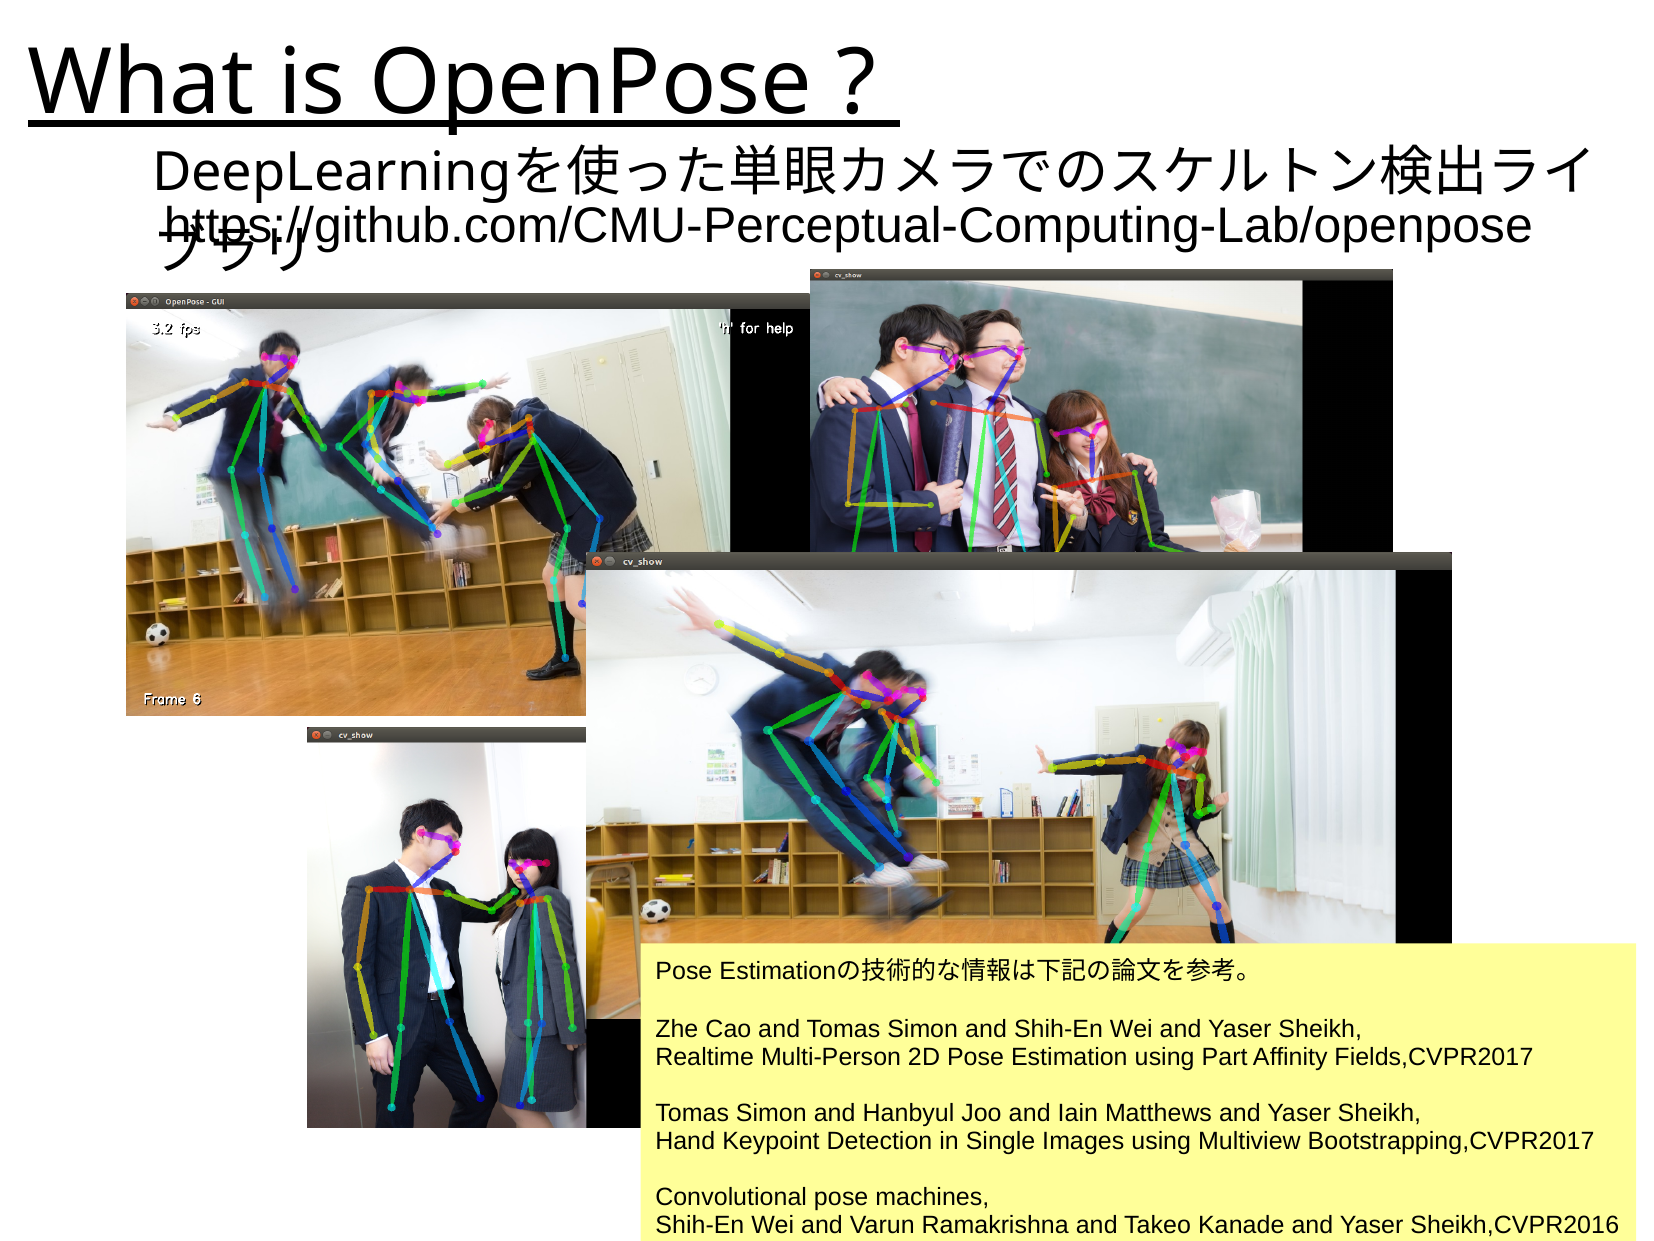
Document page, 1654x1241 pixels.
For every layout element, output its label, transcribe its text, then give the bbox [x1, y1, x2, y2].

text_box https://github.com/CMU-Perceptual-Computing-Lab/openpose [149, 189, 1549, 262]
text_box DeepLearningを使った単眼カメラでのスケルトン検出ライブラリ [137, 119, 1644, 196]
title What is OpenPose ? [27, 0, 1516, 182]
text_box Pose Estimationの技術的な情報は下記の論文を参考。 Zhe Cao and Tomas Simon and Shih-En Wei and Yaser Sheikh, Realtime Multi-Person 2D Pose Estimation using Part Affinity Fields,CVPR2017 Tomas Simon and Hanbyul Joo and Iain Matthews and Yaser Sheikh, Hand Keypoint Detection in Single Images using Multiview Bootstrapping,CVPR2017 Convolutional pose machines, Shih-En Wei and Varun Ramakrishna and Takeo Kanade and Yaser Sheikh,CVPR2016 [640, 943, 1636, 1241]
picture [126, 269, 1452, 1128]
